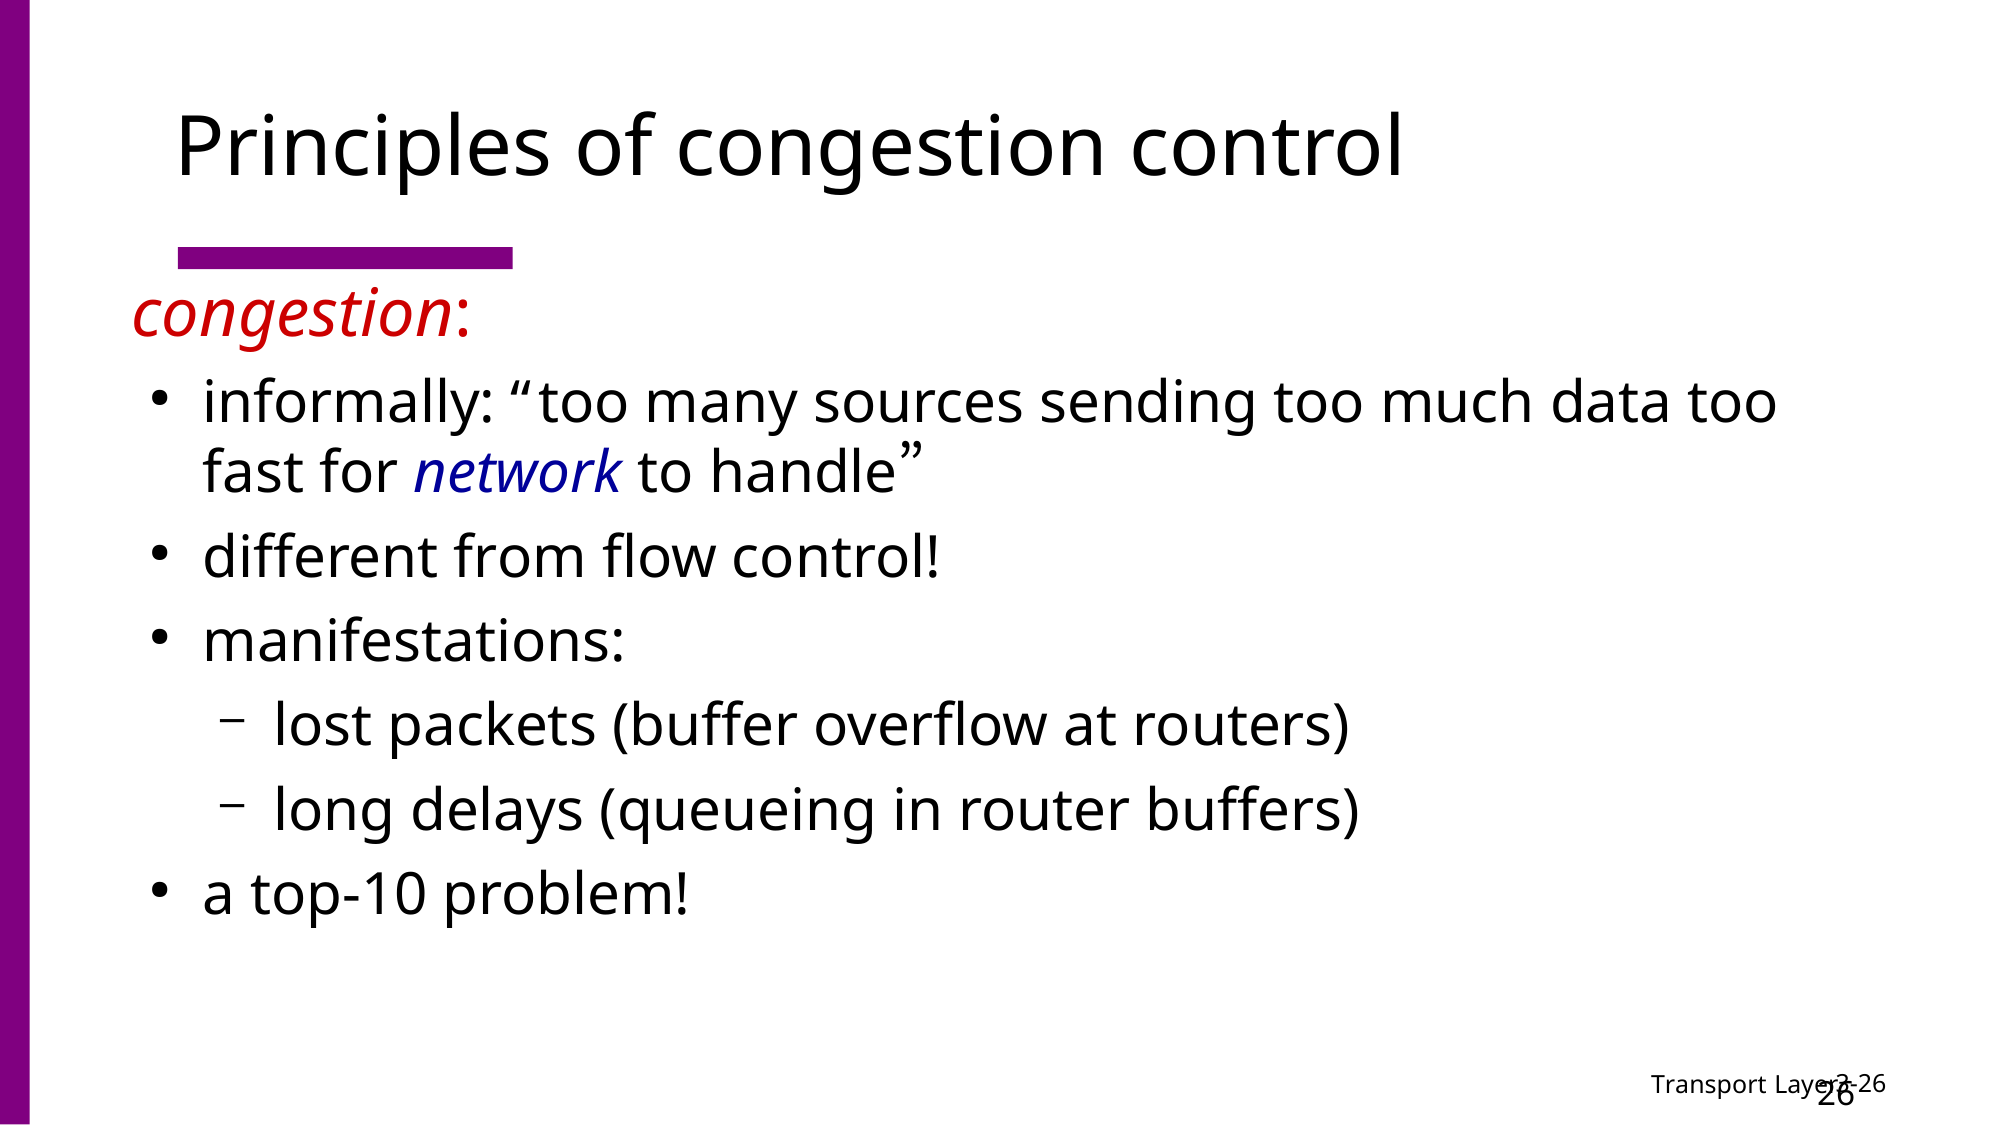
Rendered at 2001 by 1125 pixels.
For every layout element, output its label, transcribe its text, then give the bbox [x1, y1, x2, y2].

text_box 3-<number> [1820, 1060, 1969, 1106]
title Principles of congestion control [123, 57, 1824, 227]
text_box Transport Layer [1219, 1057, 1854, 1105]
list congestion: informally: “too many sources sending too much data too fast for network to handle” different from flow control! manifestations: lost packets (buffer overflow at routers) long delays (queueing in router buffers) a top-10 problem! [116, 262, 1815, 1026]
